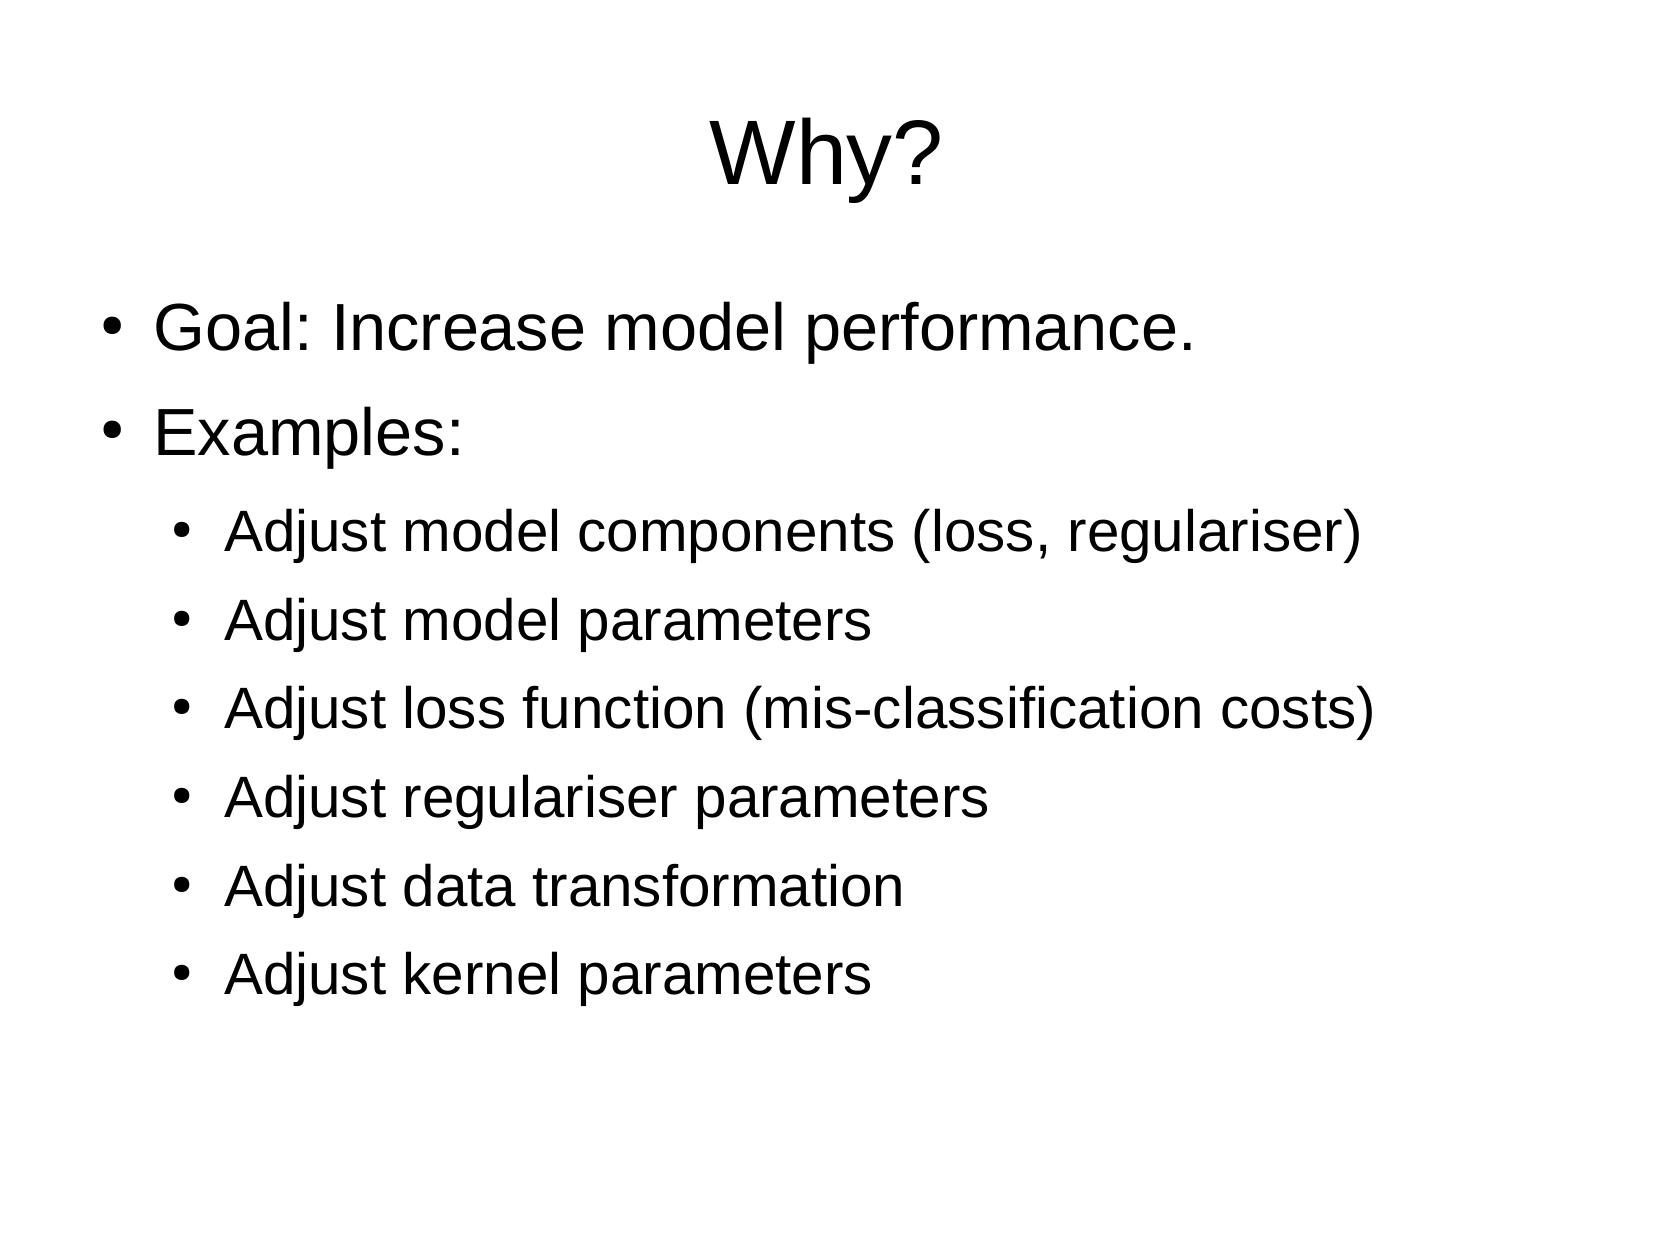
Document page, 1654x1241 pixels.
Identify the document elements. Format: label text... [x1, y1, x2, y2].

list Goal: Increase model performance. Examples: Adjust model components (loss, regulariser) Adjust model parameters Adjust loss function (mis-classification costs) Adjust regulariser parameters Adjust data transformation Adjust kernel parameters [82, 290, 1571, 1109]
title Why? [82, 56, 1571, 250]
